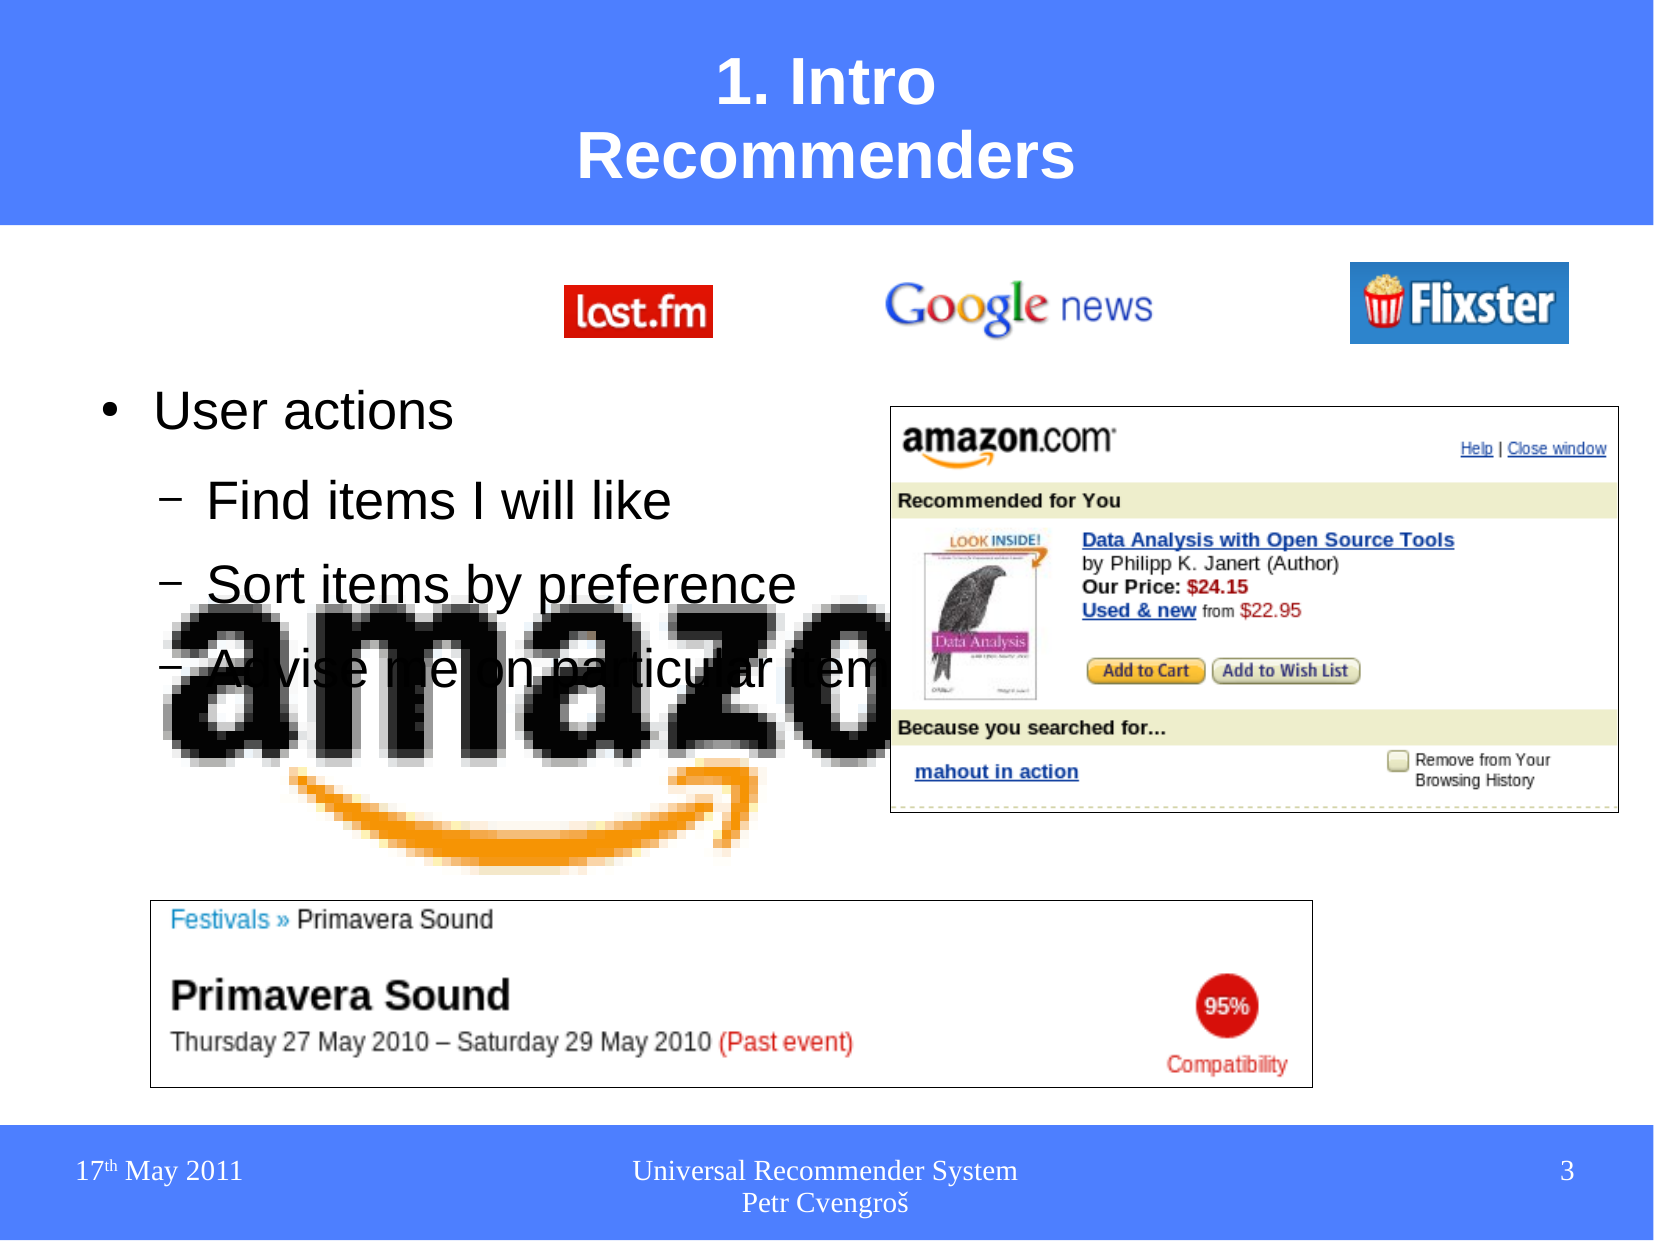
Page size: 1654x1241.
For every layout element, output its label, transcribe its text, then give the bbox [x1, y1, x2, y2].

picture [1350, 262, 1569, 344]
title 1. Intro Recommenders [82, 32, 1571, 205]
picture [875, 262, 1163, 349]
picture [564, 285, 713, 290]
list User actions Find items I will like Sort items by preference Advise me on particular item [82, 290, 809, 1109]
picture [150, 406, 1619, 1088]
